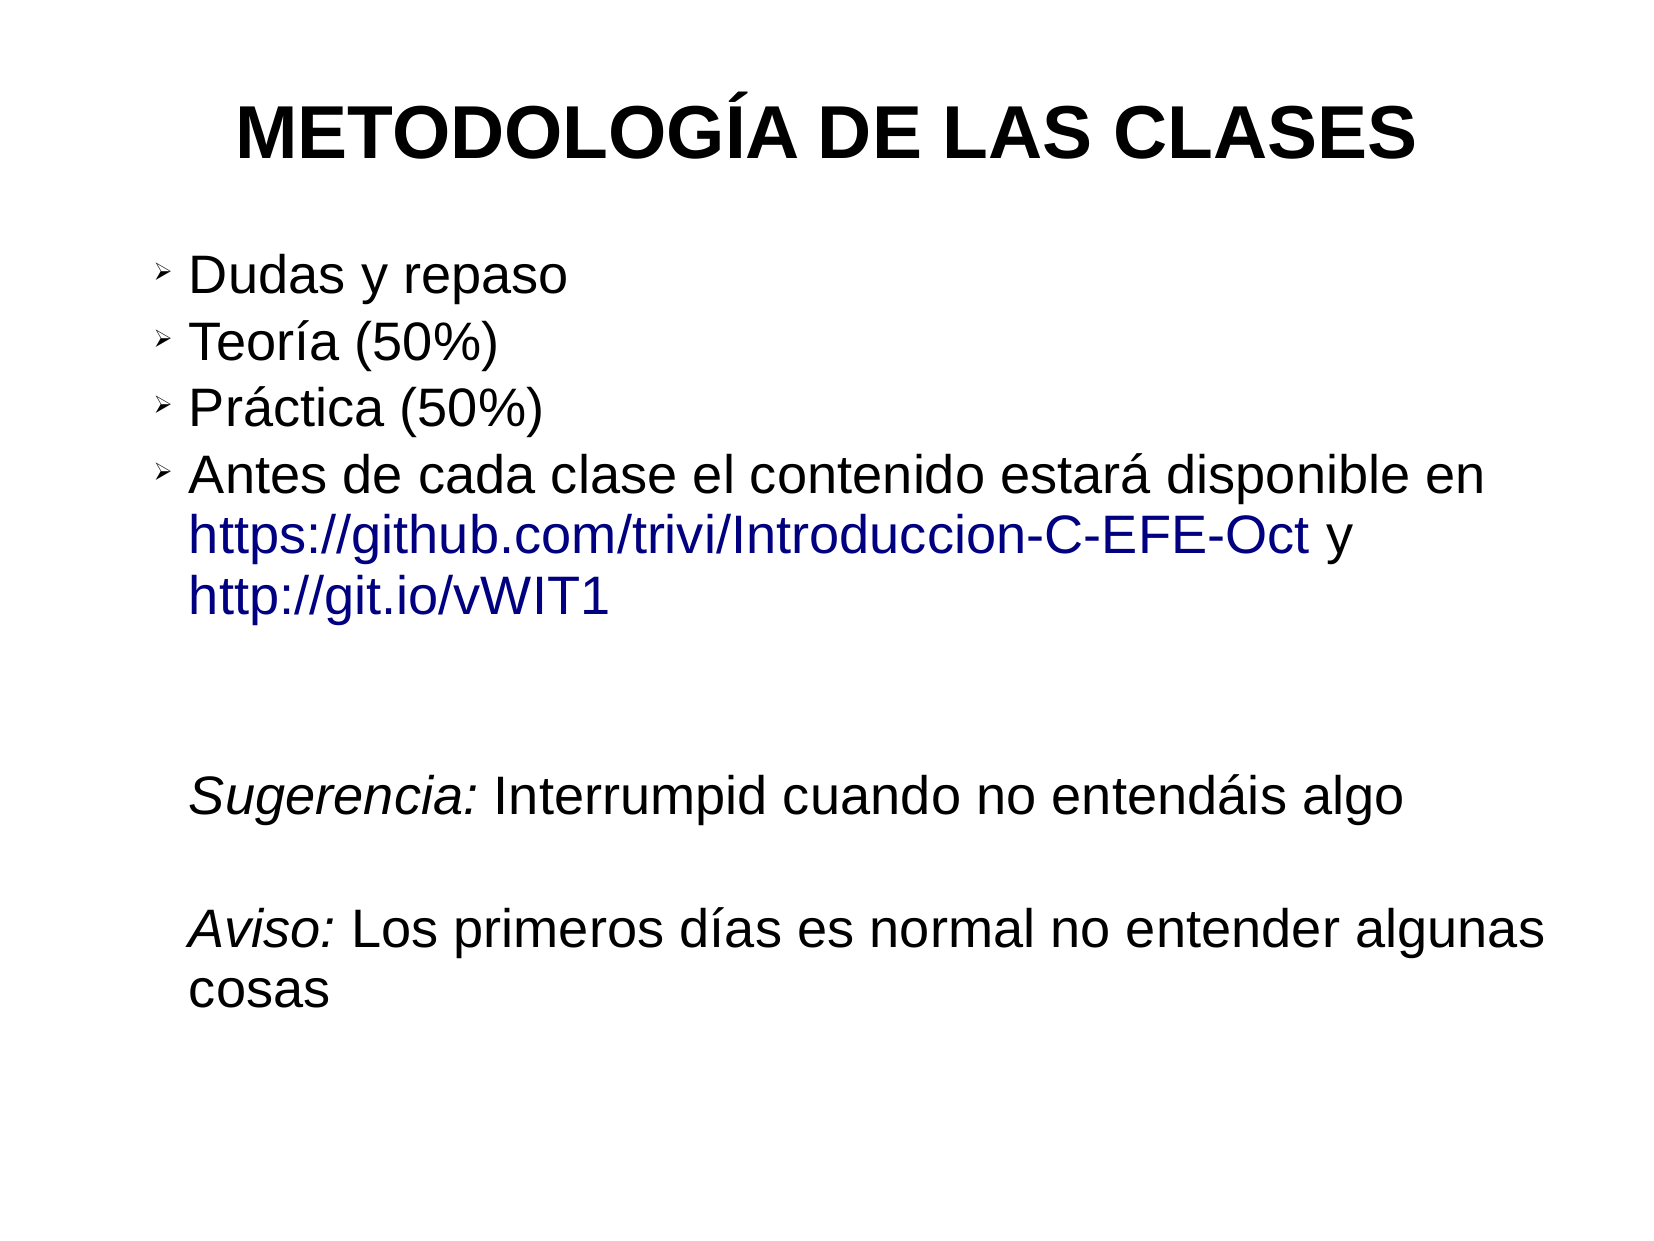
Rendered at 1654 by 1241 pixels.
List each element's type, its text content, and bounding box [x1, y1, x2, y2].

subtitle Dudas y repaso Teoría (50%) Práctica (50%) Antes de cada clase el contenido estará disponible en https://github.com/trivi/Introduccion-C-EFE-Oct y http://git.io/vWIT1 Sugerencia: Interrumpid cuando no entendáis algo Aviso: Los primeros días es normal no entender algunas cosas [82, 244, 1595, 1134]
title METODOLOGÍA DE LAS CLASES [82, 29, 1571, 237]
